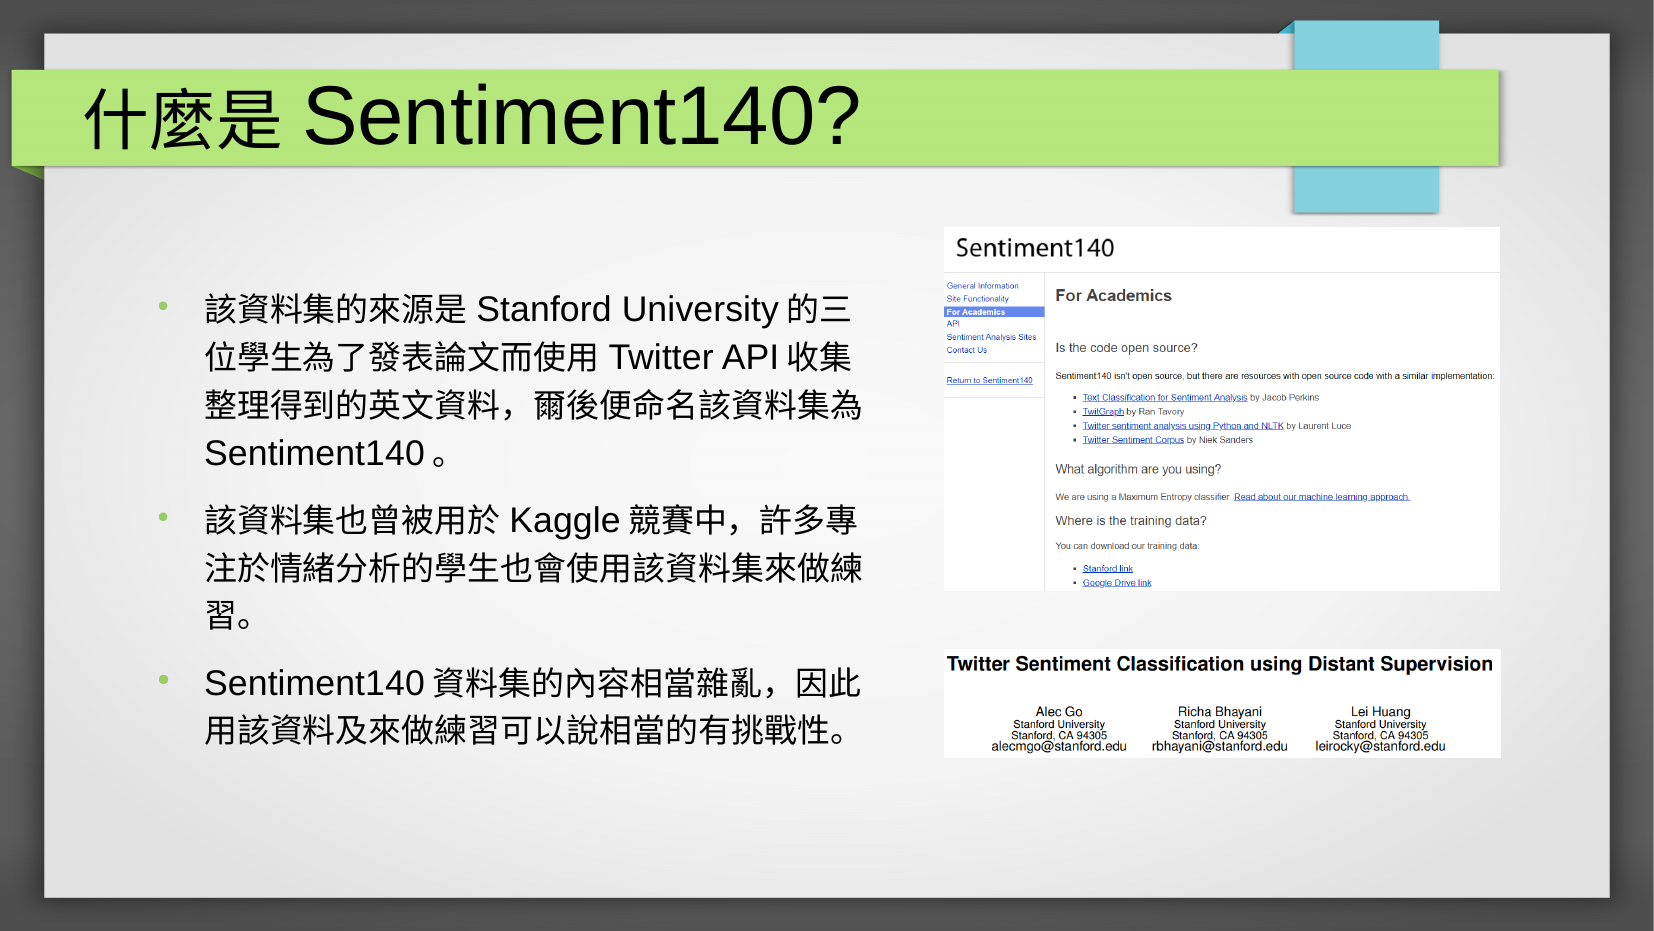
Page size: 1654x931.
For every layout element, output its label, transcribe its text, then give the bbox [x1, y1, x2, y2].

picture [0, 0, 1654, 931]
title 什麼是Sentiment140? [82, 68, 1264, 162]
list 該資料集的來源是Stanford University的三位學生為了發表論文而使用Twitter API收集整理得到的英文資料，爾後便命名該資料集為Sentiment140。 該資料集也曾被用於Kaggle競賽中，許多專注於情緒分析的學生也會使用該資料集來做練習。 Sentiment140資料集的內容相當雜亂，因此用該資料及來做練習可以說相當的有挑戰性。 [141, 224, 868, 785]
